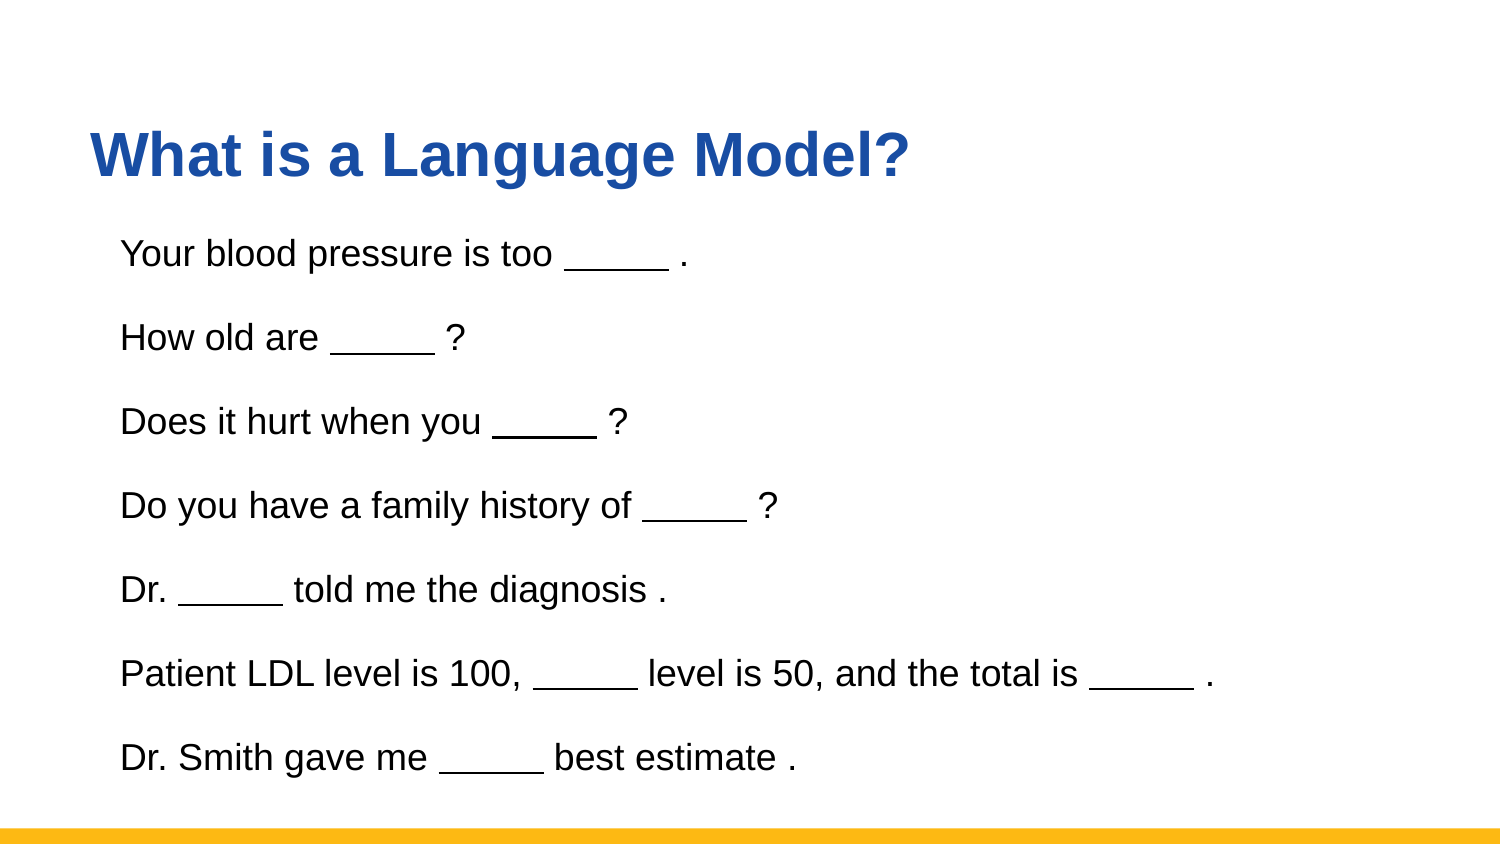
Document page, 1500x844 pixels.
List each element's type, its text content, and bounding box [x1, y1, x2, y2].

title What is a Language Model? [75, 0, 1425, 197]
text_box Your blood pressure is too . How old are ? Does it hurt when you ? Do you have a family history of ? Dr. told me the diagnosis . Patient LDL level is 100, level is 50, and the total is . Dr. Smith gave me best estimate . [105, 225, 1291, 786]
